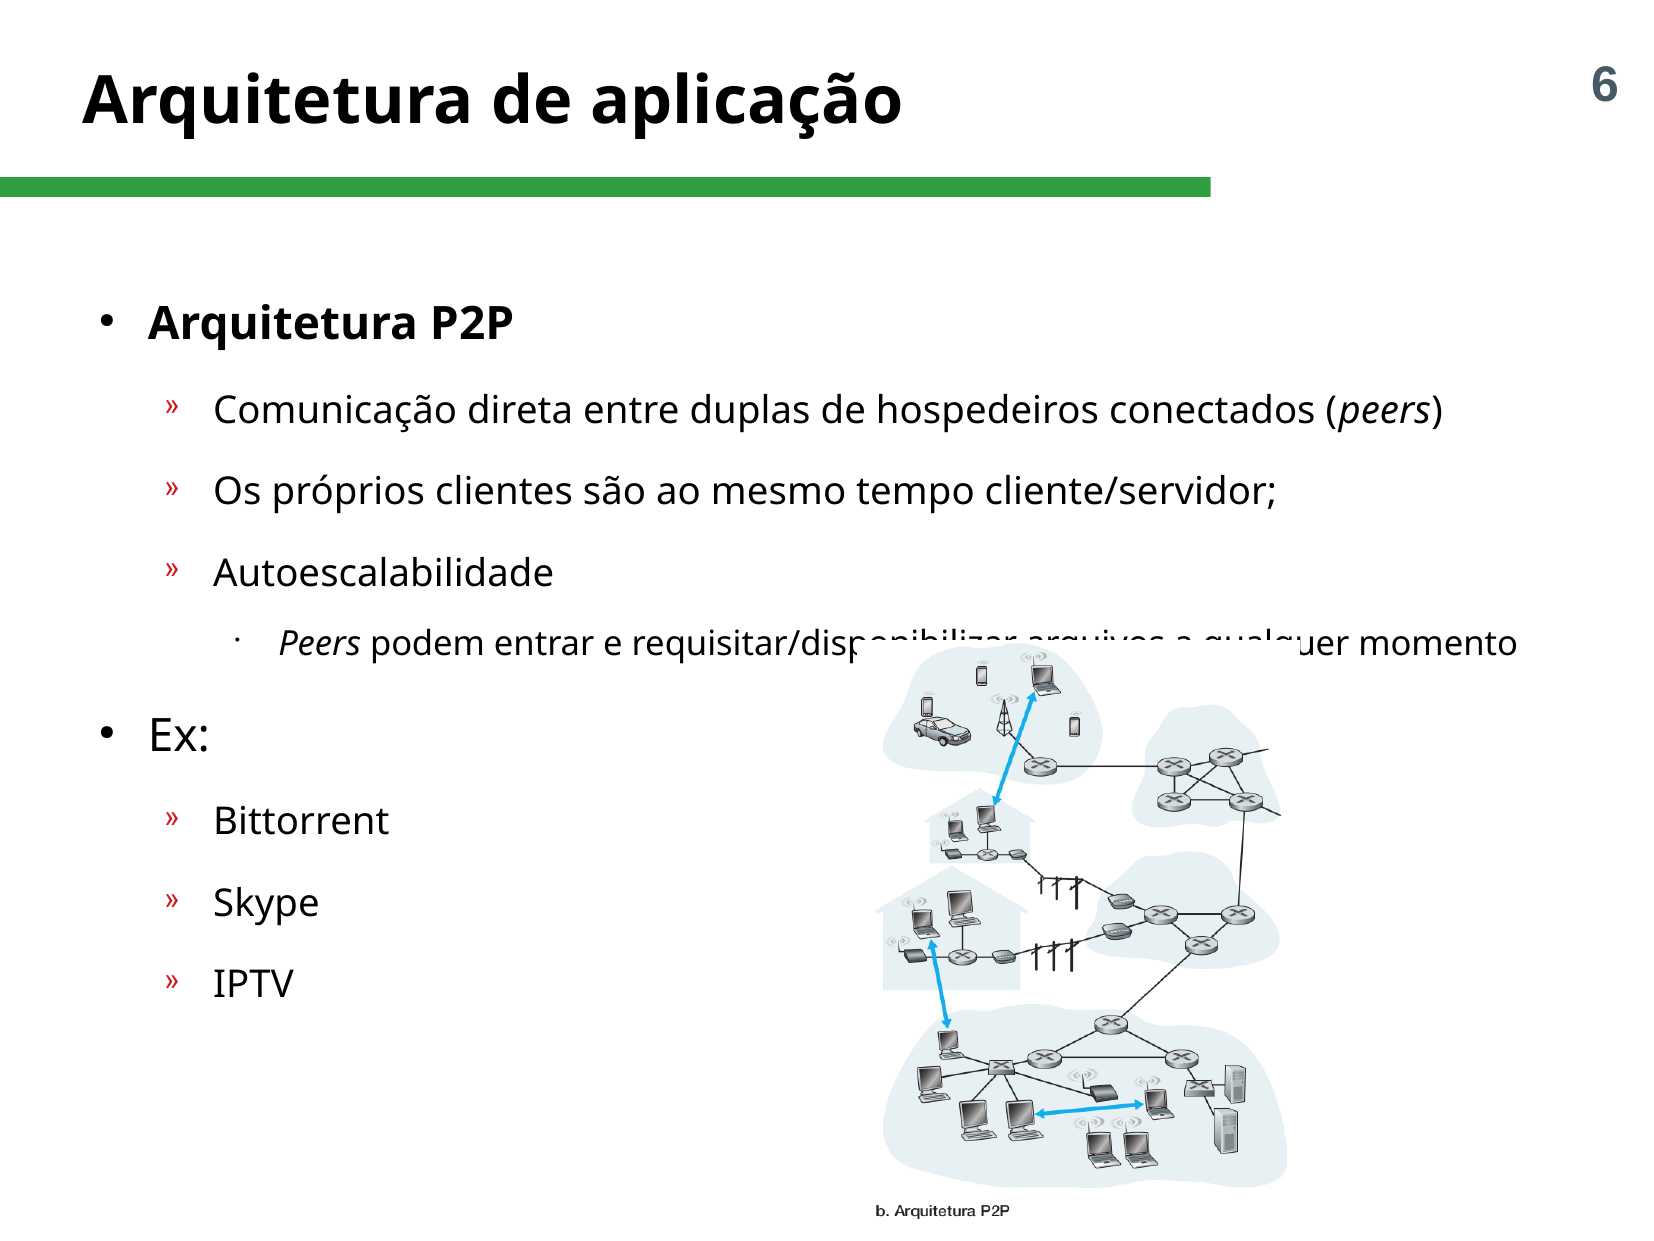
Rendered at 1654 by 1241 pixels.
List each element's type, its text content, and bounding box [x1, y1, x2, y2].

title Arquitetura de aplicação [82, 0, 1152, 202]
list Arquitetura P2P Comunicação direta entre duplas de hospedeiros conectados (peers) Os próprios clientes são ao mesmo tempo cliente/servidor; Autoescalabilidade Peers podem entrar e requisitar/disponibilizar arquivos a qualquer momento Ex: Bittorrent Skype IPTV [82, 290, 1571, 1010]
picture [857, 640, 1300, 1223]
